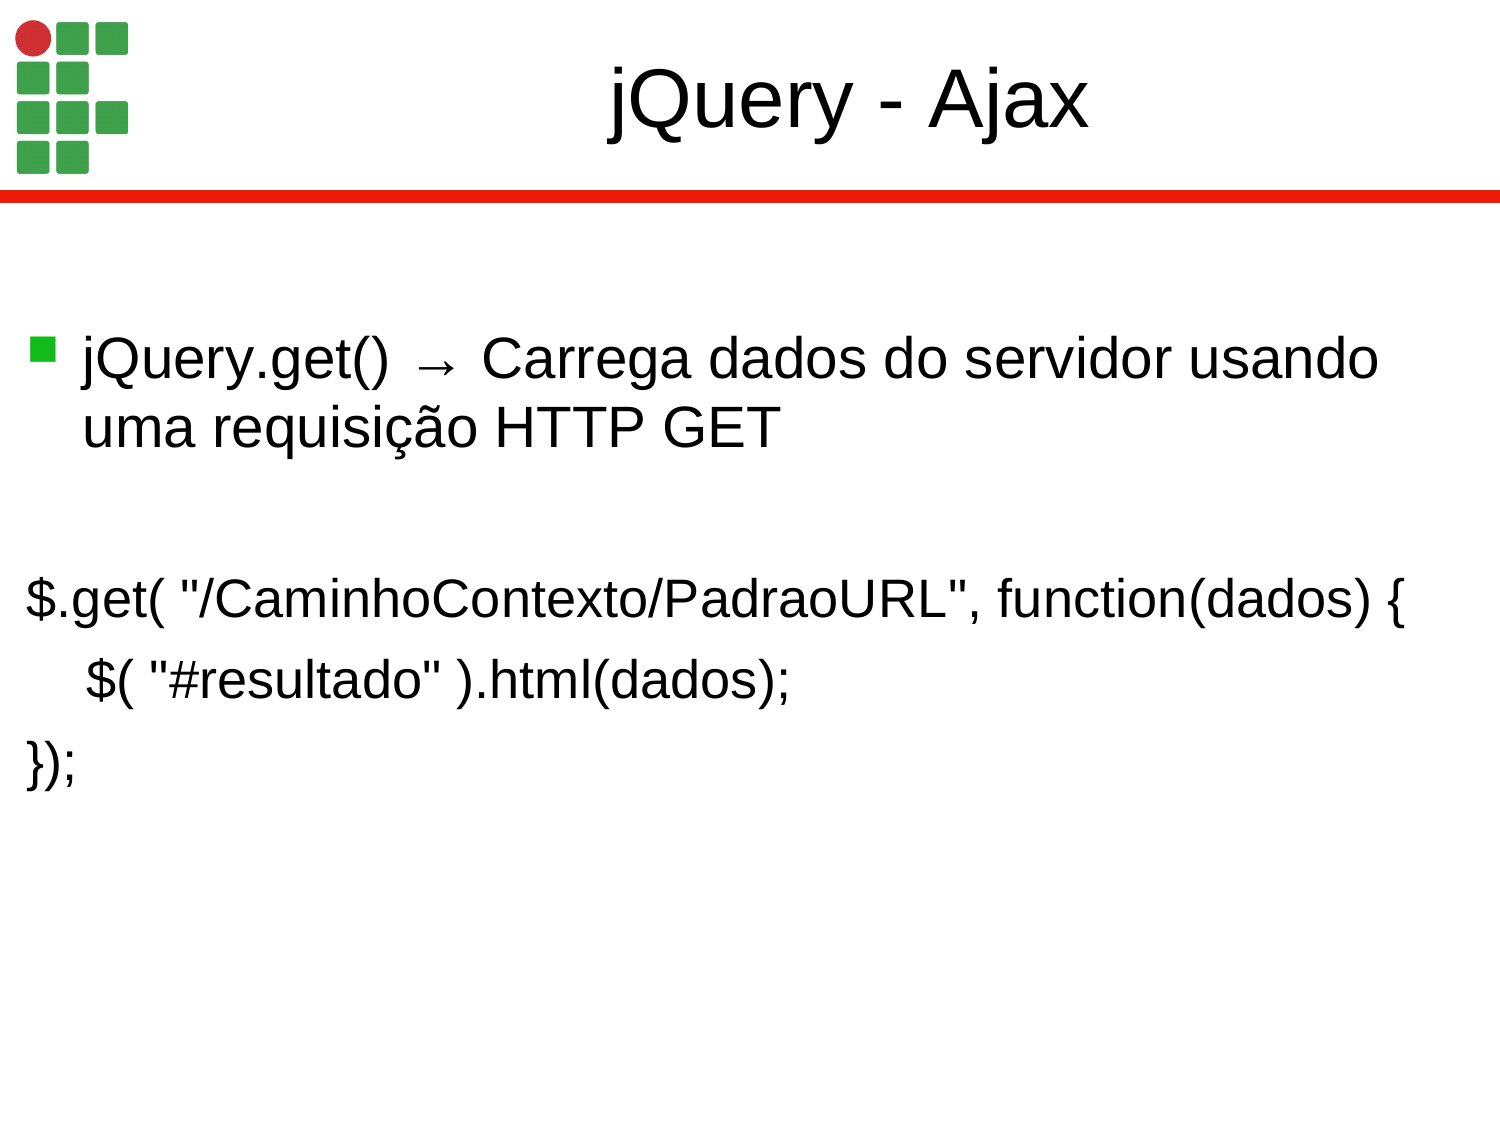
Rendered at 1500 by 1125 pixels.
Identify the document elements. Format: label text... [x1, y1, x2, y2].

title jQuery - Ajax [230, 0, 1471, 188]
list jQuery.get() → Carrega dados do servidor usando uma requisição HTTP GET $.get( "/CaminhoContexto/PadraoURL", function(dados) { $( "#resultado" ).html(dados); }); [11, 225, 1495, 1089]
picture [14, 16, 130, 178]
